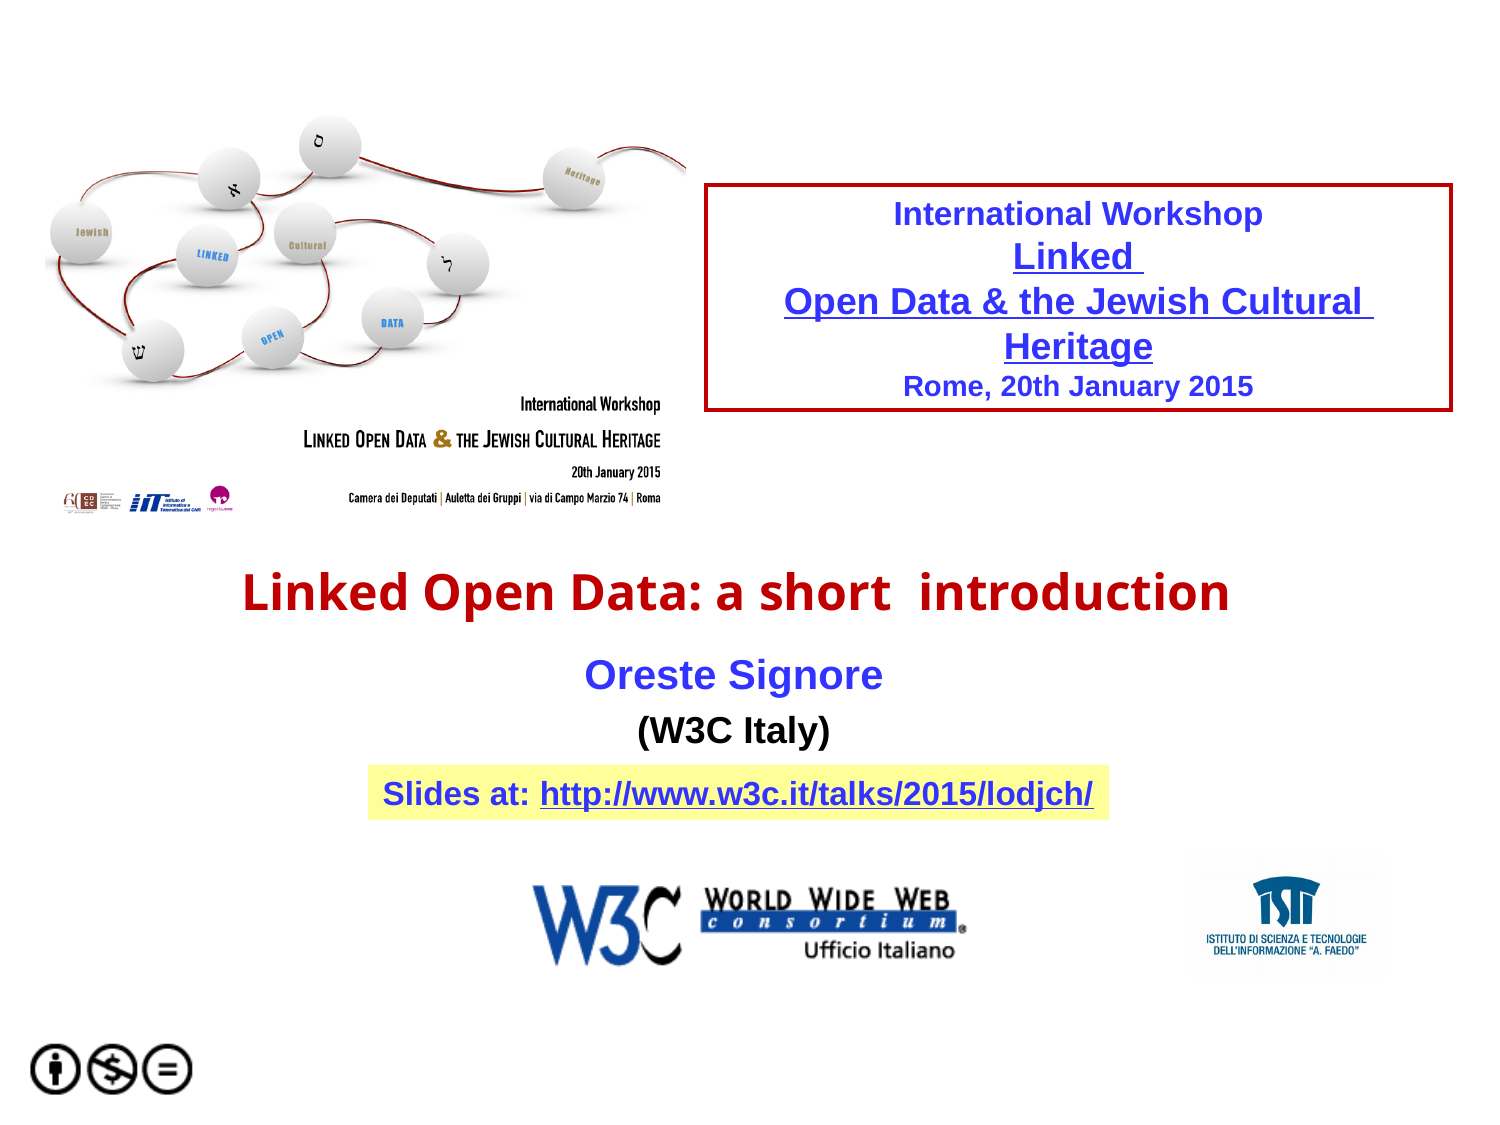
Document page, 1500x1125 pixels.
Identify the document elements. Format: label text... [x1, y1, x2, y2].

picture [532, 885, 968, 967]
text_box Oreste Signore (W3C Italy) [55, 640, 1412, 759]
text_box International Workshop Linked Open Data & the Jewish Cultural Heritage Rome, 20th January 2015 [705, 185, 1452, 410]
text_box Linked Open Data: a short introduction [70, 553, 1404, 629]
picture [15, 1022, 205, 1106]
text_box Slides at: http://www.w3c.it/talks/2015/lodjch/ [367, 764, 1109, 820]
picture [45, 54, 686, 535]
picture [1182, 854, 1386, 977]
